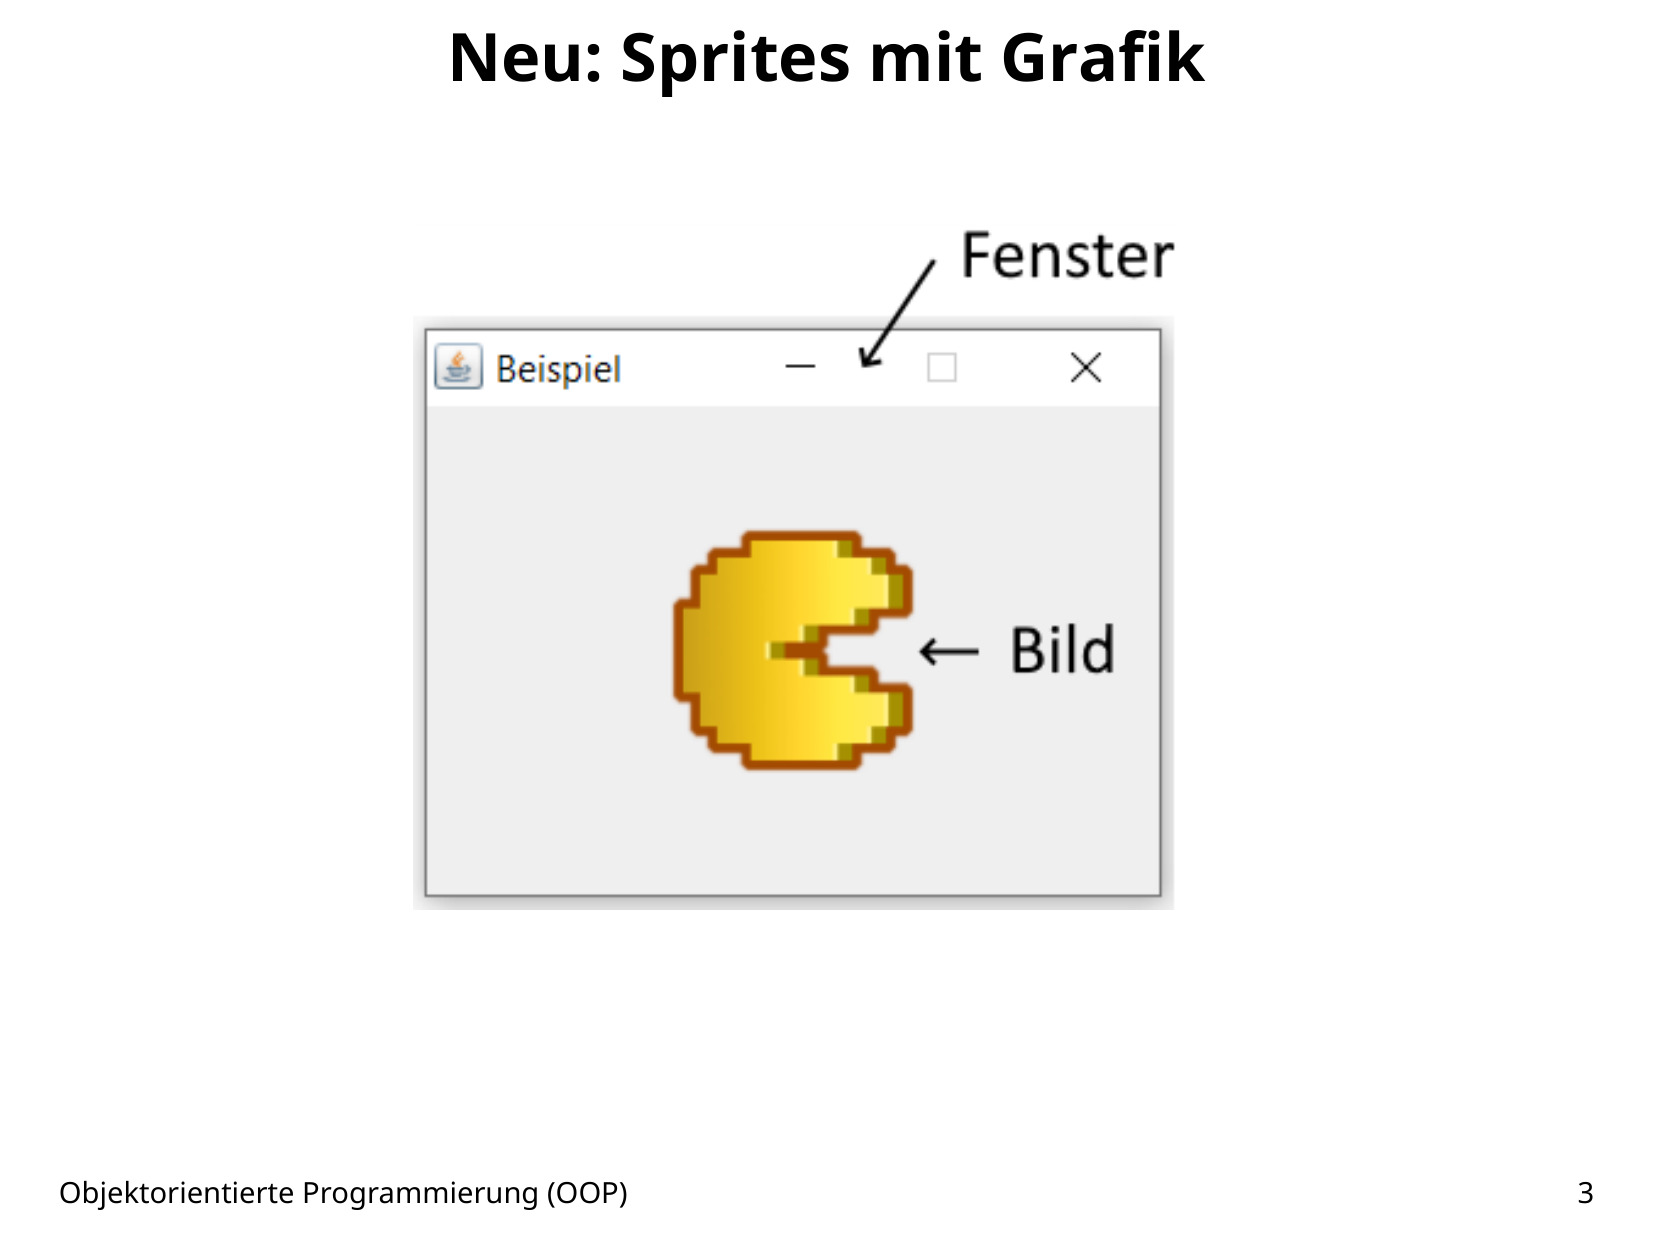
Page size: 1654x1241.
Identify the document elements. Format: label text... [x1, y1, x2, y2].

title Neu: Sprites mit Grafik [0, 5, 1654, 107]
picture [413, 224, 1182, 910]
